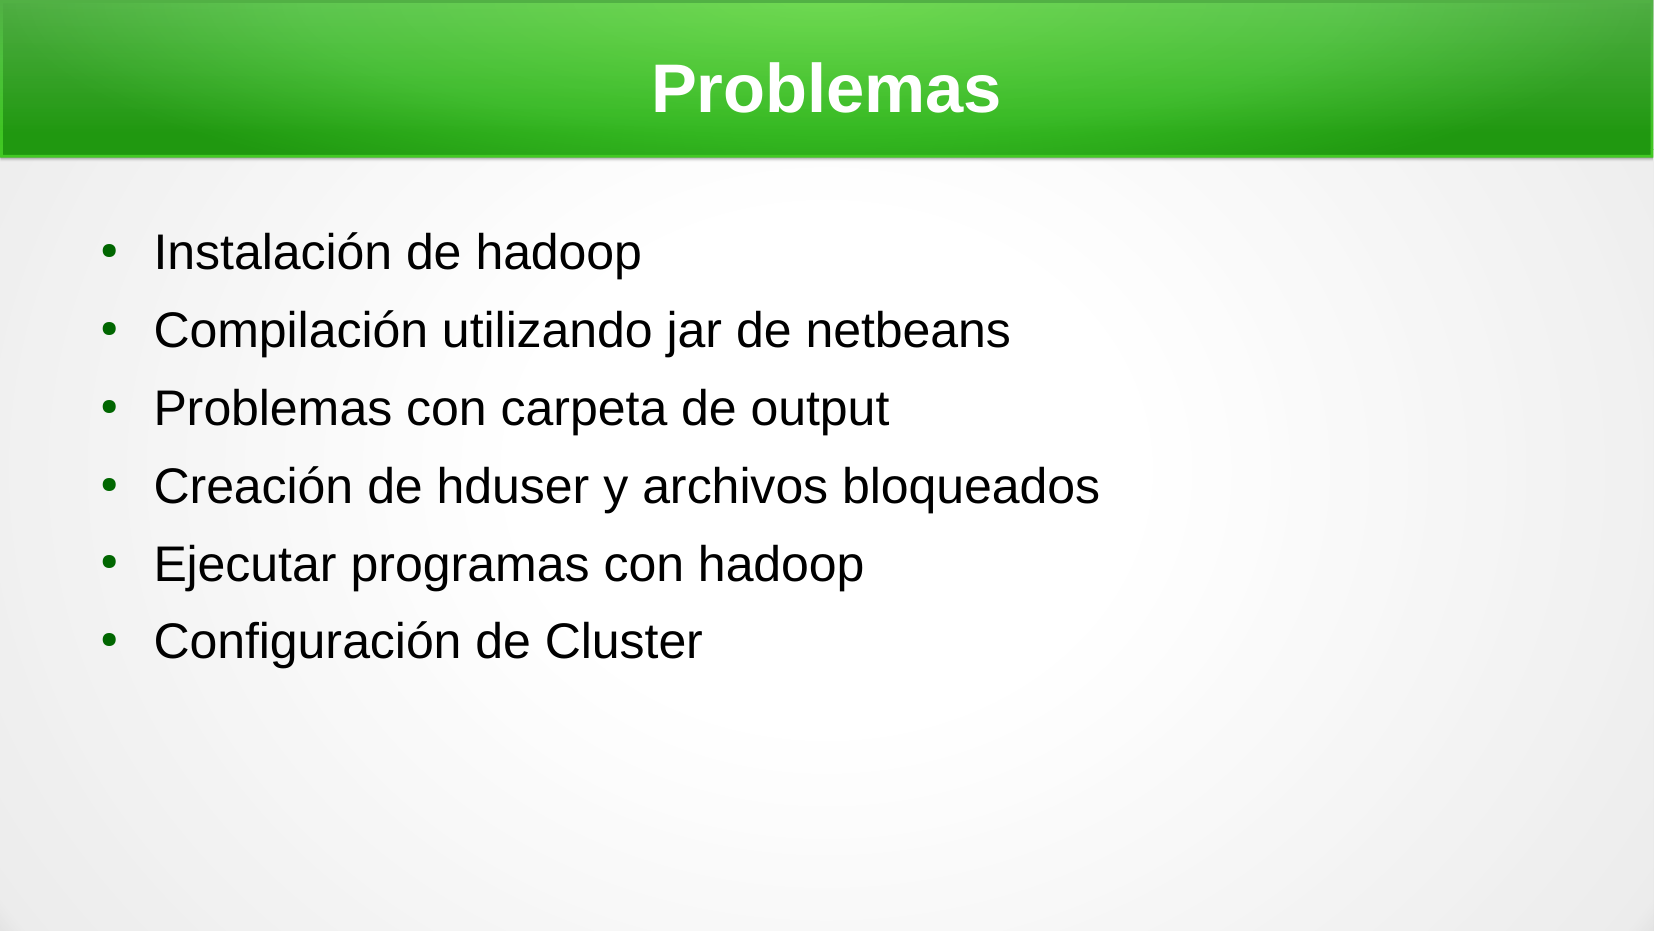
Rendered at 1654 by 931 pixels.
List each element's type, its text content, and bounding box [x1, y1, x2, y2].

title Problemas [82, 35, 1571, 142]
list Instalación de hadoop Compilación utilizando jar de netbeans Problemas con carpeta de output Creación de hduser y archivos bloqueados Ejecutar programas con hadoop Configuración de Cluster [82, 224, 1571, 764]
